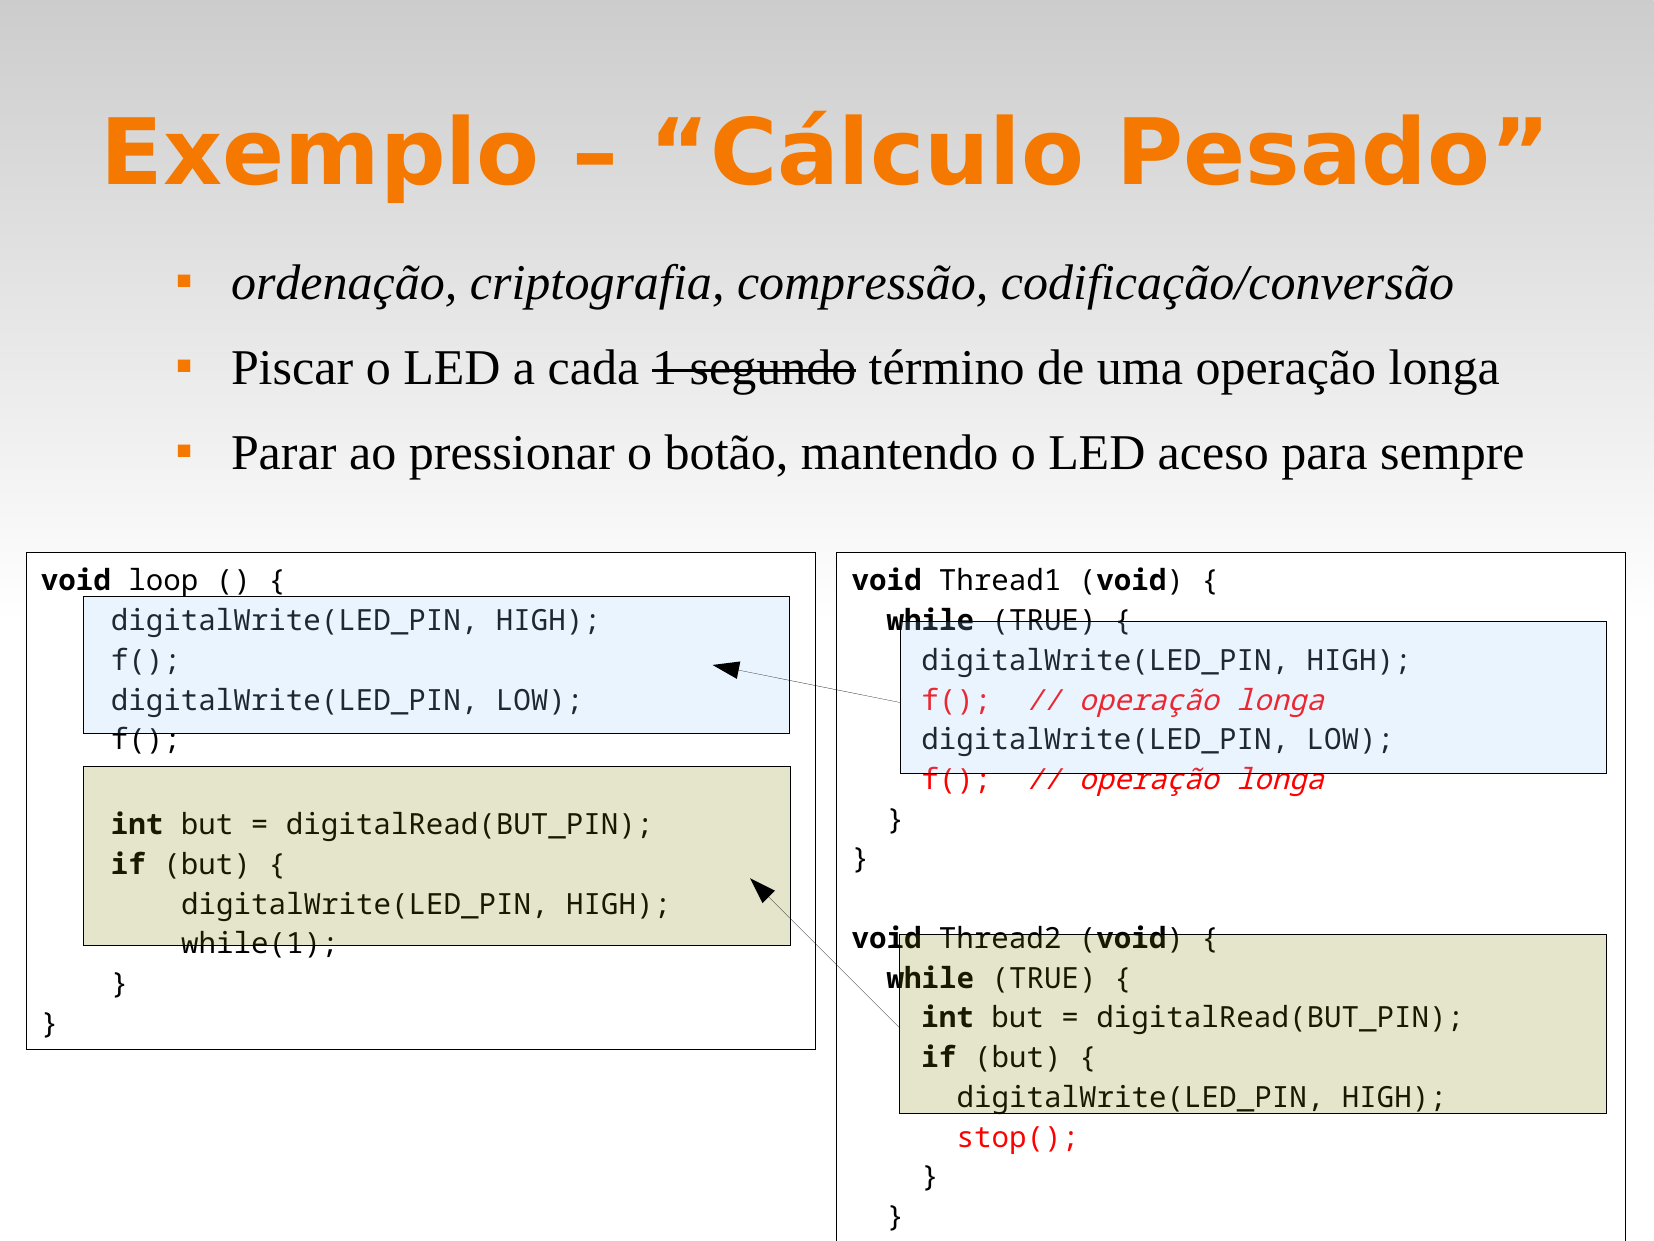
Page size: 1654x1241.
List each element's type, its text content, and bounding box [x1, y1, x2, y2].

text_box [83, 766, 89, 946]
list ordenação, criptografia, compressão, codificação/conversão Piscar o LED a cada 1 segundo término de uma operação longa Parar ao pressionar o botão, mantendo o LED aceso para sempre [89, 254, 1576, 1074]
text_box [1576, 621, 1607, 774]
text_box [83, 596, 89, 734]
text_box [899, 934, 1607, 1114]
title Exemplo – “Cálculo Pesado” [82, 49, 1571, 257]
text_box void Thread1 (void) { while (TRUE) { digitalWrite(LED_PIN, HIGH); f(); // operação longa digitalWrite(LED_PIN, LOW); f(); // operação longa } } void Thread2 (void) { while (TRUE) { int but = digitalRead(BUT_PIN); if (but) { digitalWrite(LED_PIN, HIGH); stop(); } } } [836, 552, 1626, 1186]
text_box void loop () { digitalWrite(LED_PIN, HIGH); f(); digitalWrite(LED_PIN, LOW); f(); int but = digitalRead(BUT_PIN); if (but) { digitalWrite(LED_PIN, HIGH); while(1); } } [26, 552, 89, 989]
